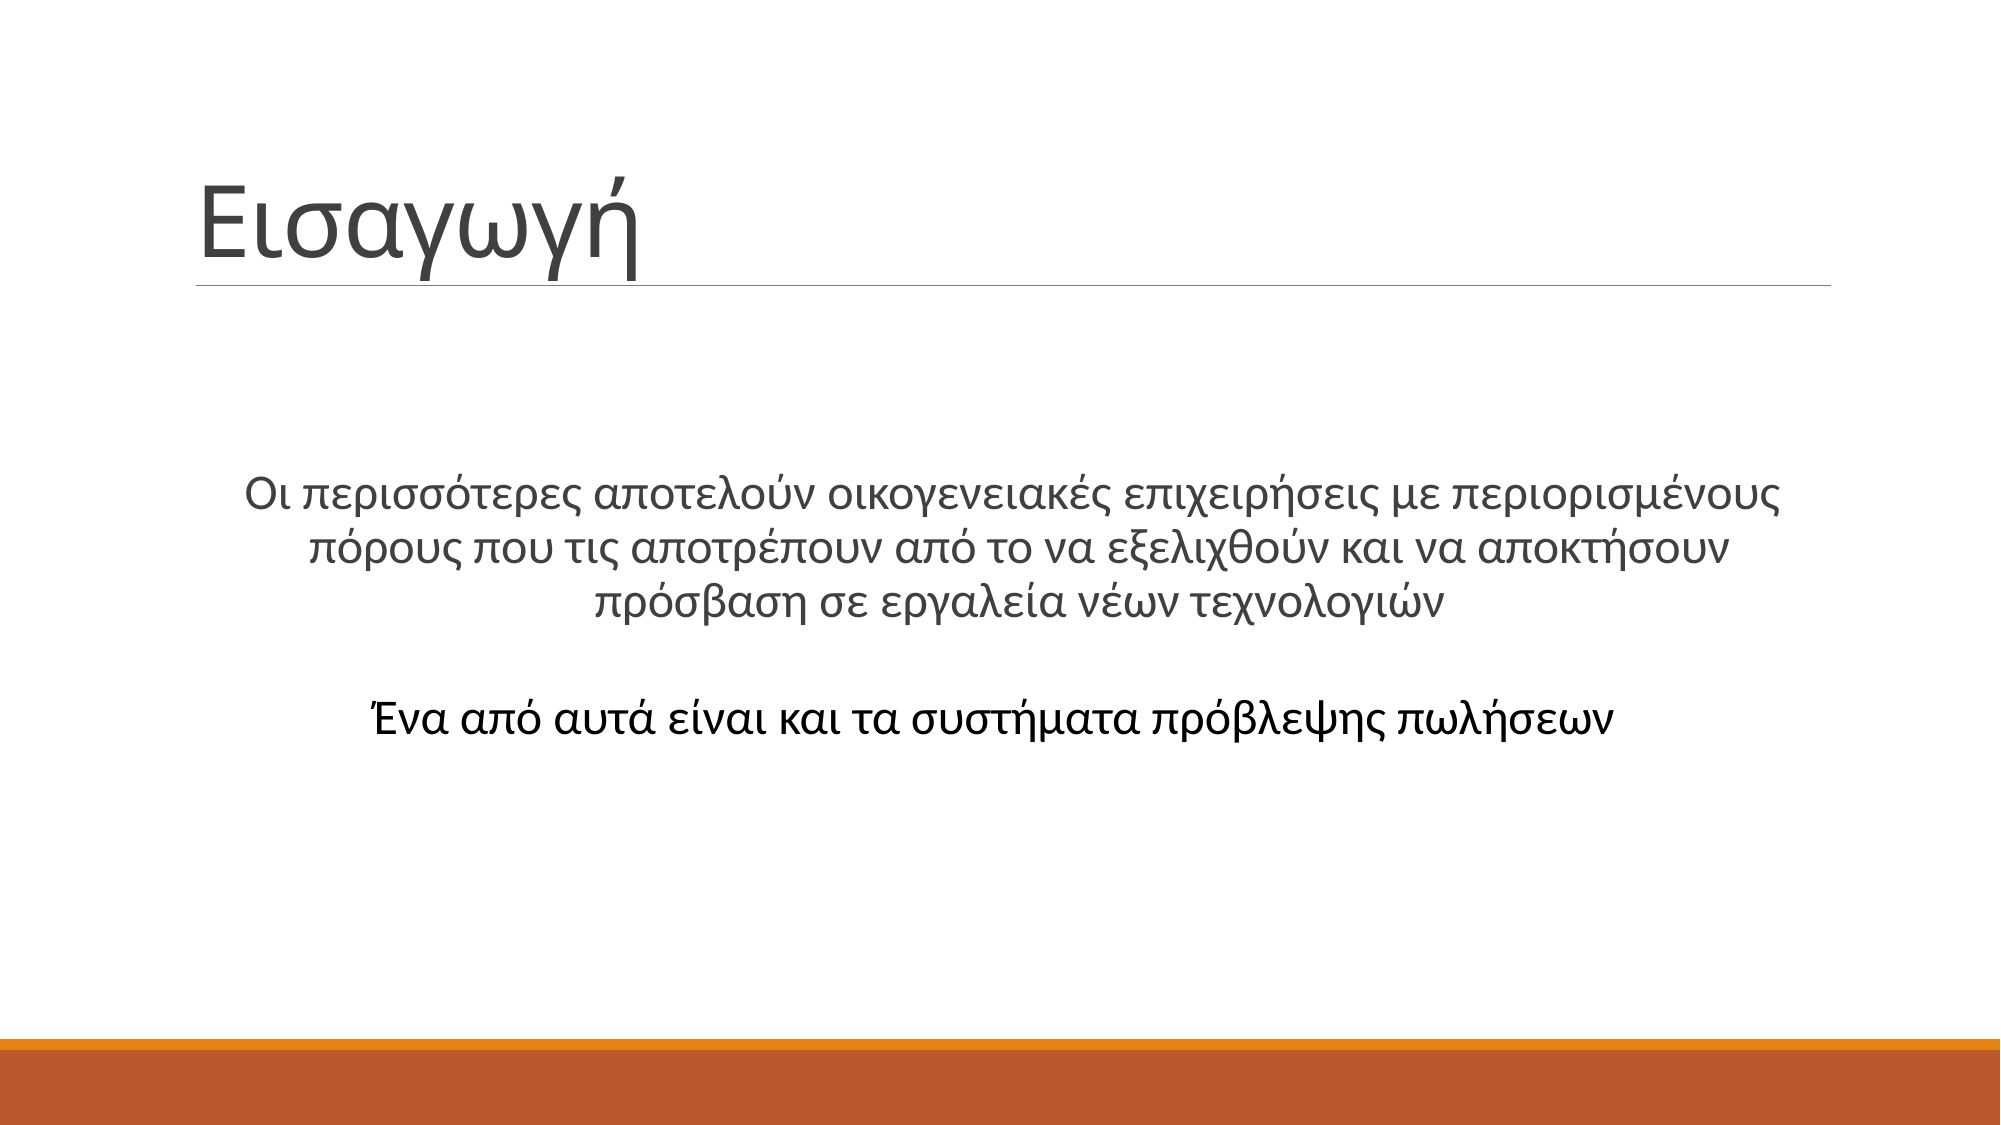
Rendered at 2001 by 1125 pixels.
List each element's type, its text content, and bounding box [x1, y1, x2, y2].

title Εισαγωγή [180, 47, 1831, 286]
list Οι περισσότερες αποτελούν οικογενειακές επιχειρήσεις με περιορισμένους πόρους που τις αποτρέπουν από το να εξελιχθούν και να αποκτήσουν πρόσβαση σε εργαλεία νέων τεχνολογιών [180, 458, 1831, 653]
text_box Ένα από αυτά είναι και τα συστήματα πρόβλεψης πωλήσεων [174, 677, 1825, 753]
